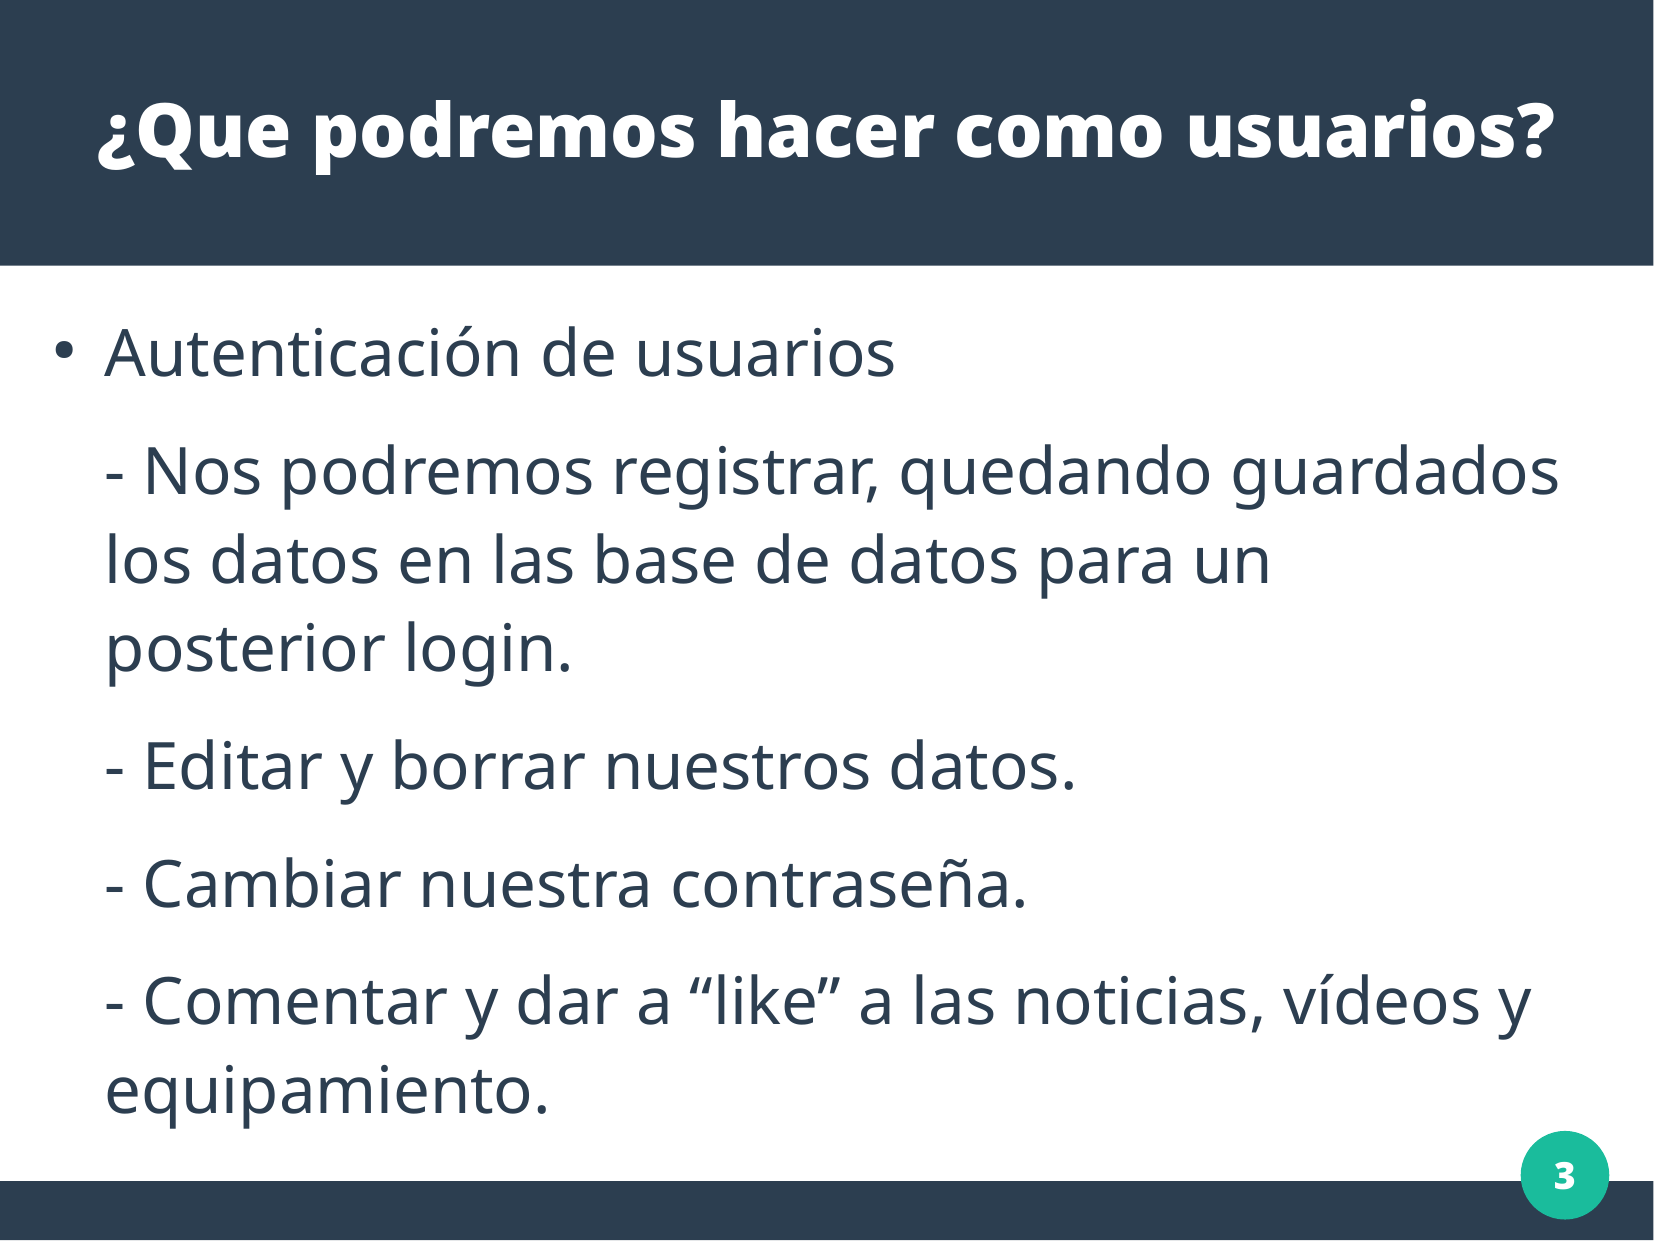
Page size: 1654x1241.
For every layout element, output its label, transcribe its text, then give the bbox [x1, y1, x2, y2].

title ¿Que podremos hacer como usuarios? [59, 49, 1595, 207]
list Autenticación de usuarios - Nos podremos registrar, quedando guardados los datos en las base de datos para un posterior login. - Editar y borrar nuestros datos. - Cambiar nuestra contraseña. - Comentar y dar a “like” a las noticias, vídeos y equipamiento. [35, 307, 1571, 1134]
